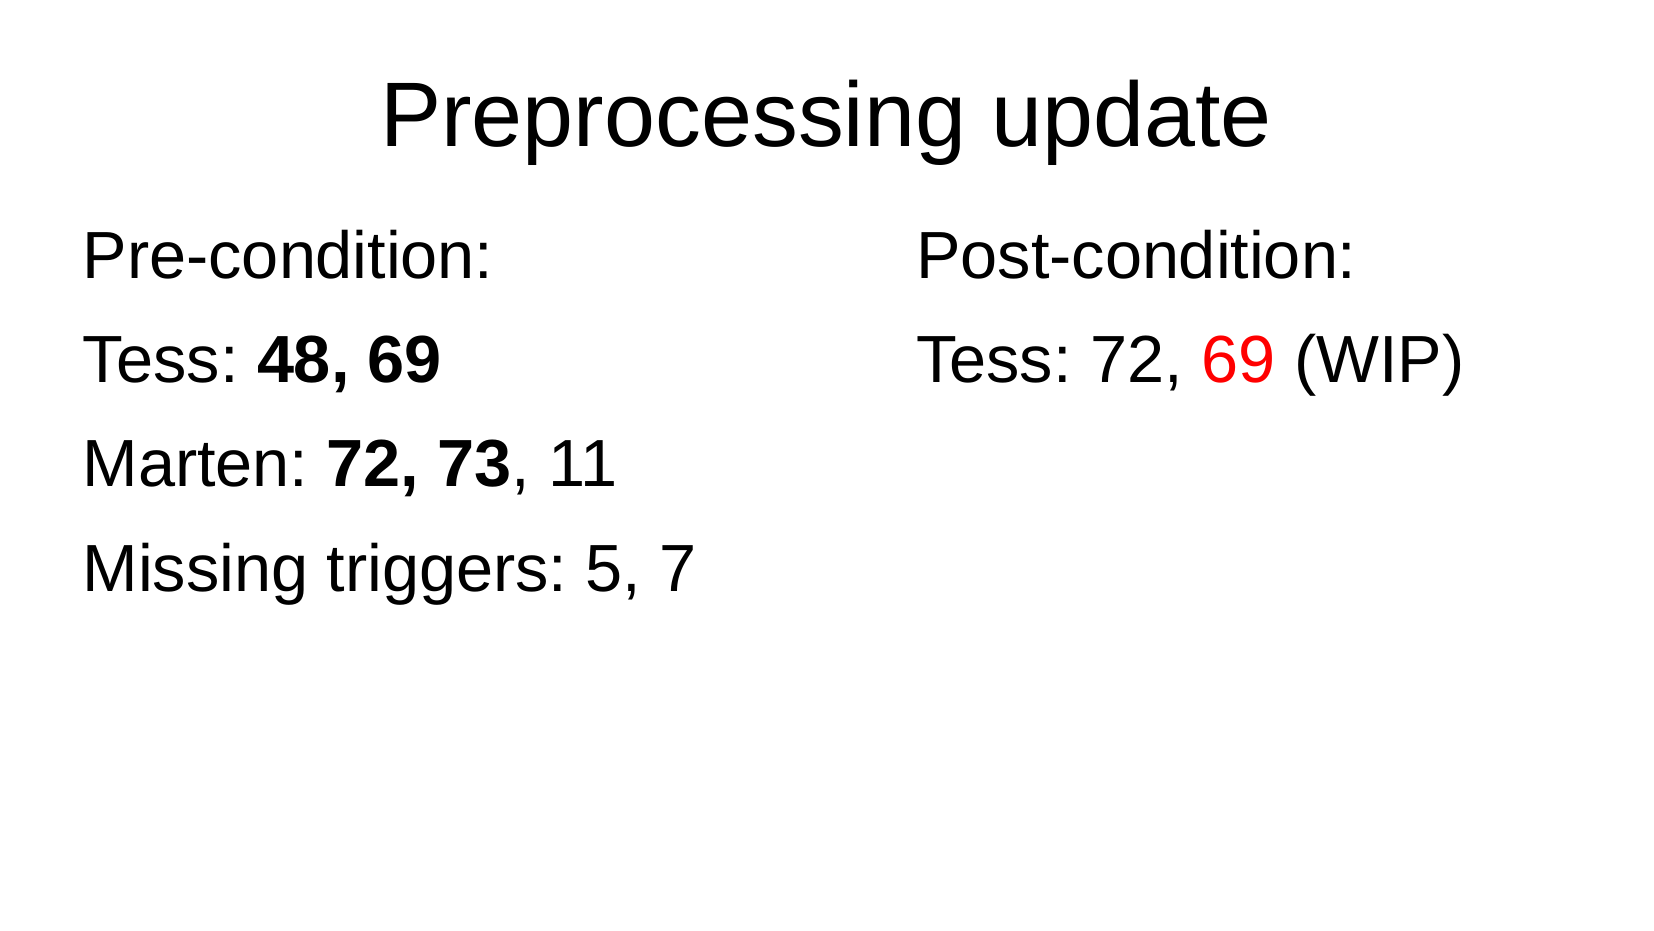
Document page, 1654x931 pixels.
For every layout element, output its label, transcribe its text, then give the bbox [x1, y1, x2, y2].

title Preprocessing update [82, 37, 1571, 193]
list Pre-condition: Tess: 48, 69 Marten: 72, 73, 11 Missing triggers: 5, 7 [82, 217, 809, 758]
list Post-condition: Tess: 72, 69 (WIP) [845, 217, 1572, 758]
